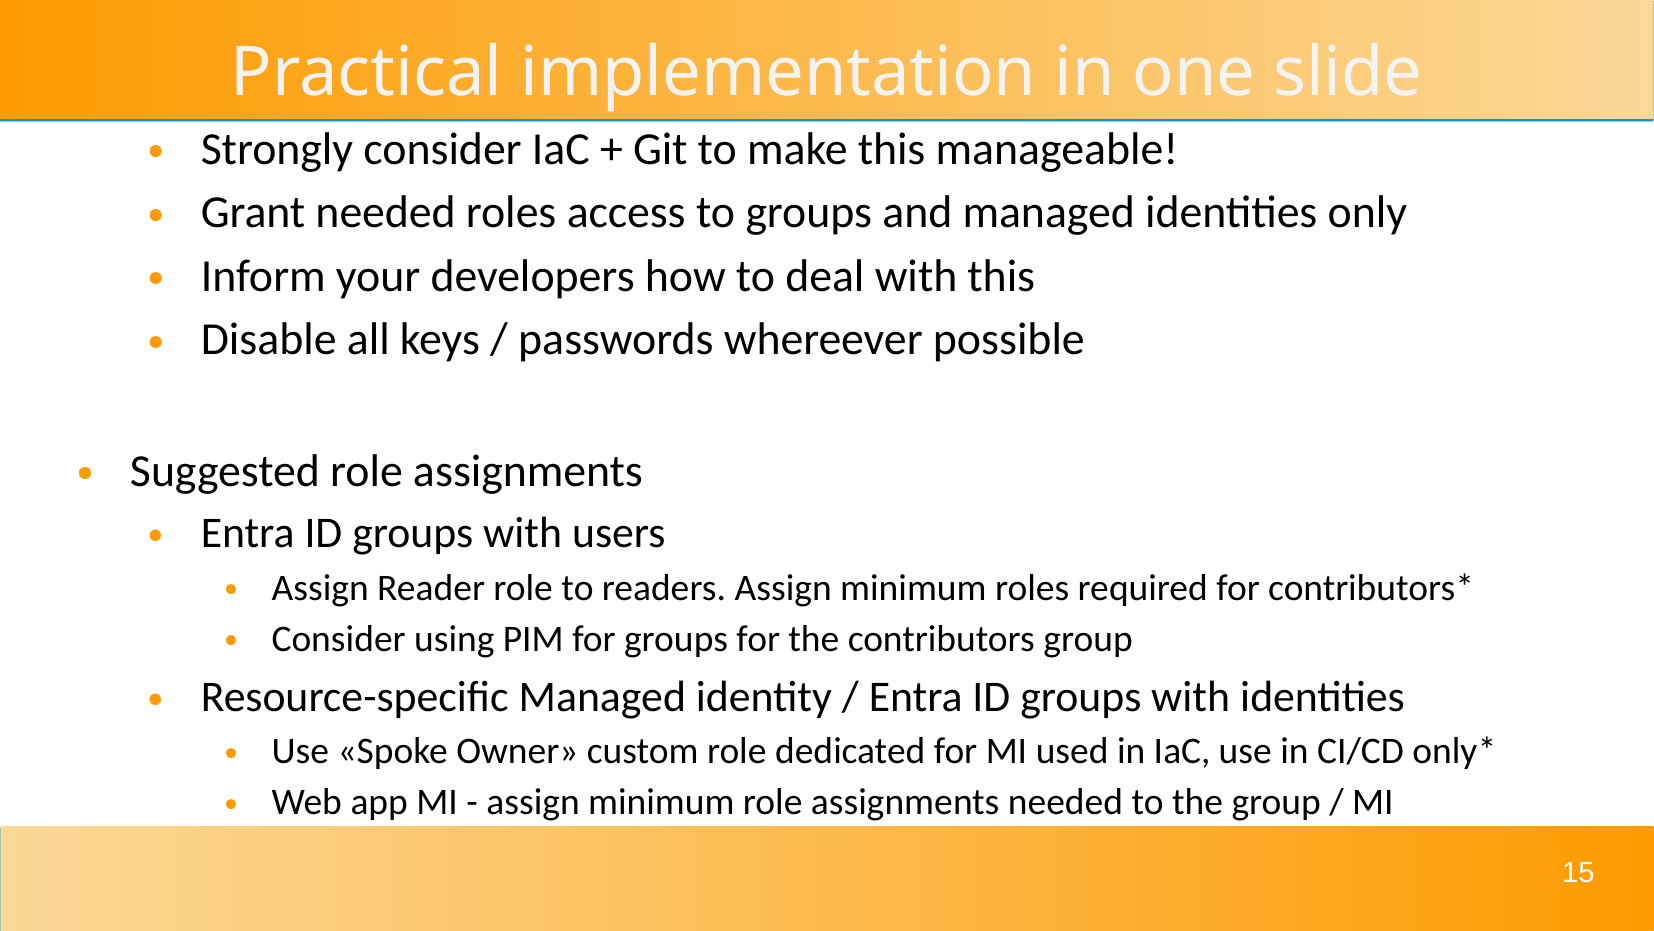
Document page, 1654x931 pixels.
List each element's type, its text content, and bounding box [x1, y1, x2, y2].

title Practical implementation in one slide [59, 26, 1595, 111]
list Strongly consider IaC + Git to make this manageable! Grant needed roles access to groups and managed identities only Inform your developers how to deal with this Disable all keys / passwords whereever possible Suggested role assignments Entra ID groups with users Assign Reader role to readers. Assign minimum roles required for contributors* Consider using PIM for groups for the contributors group Resource-specific Managed identity / Entra ID groups with identities Use «Spoke Owner» custom role dedicated for MI used in IaC, use in CI/CD only* Web app MI - assign minimum role assignments needed to the group / MI [59, 129, 1595, 721]
